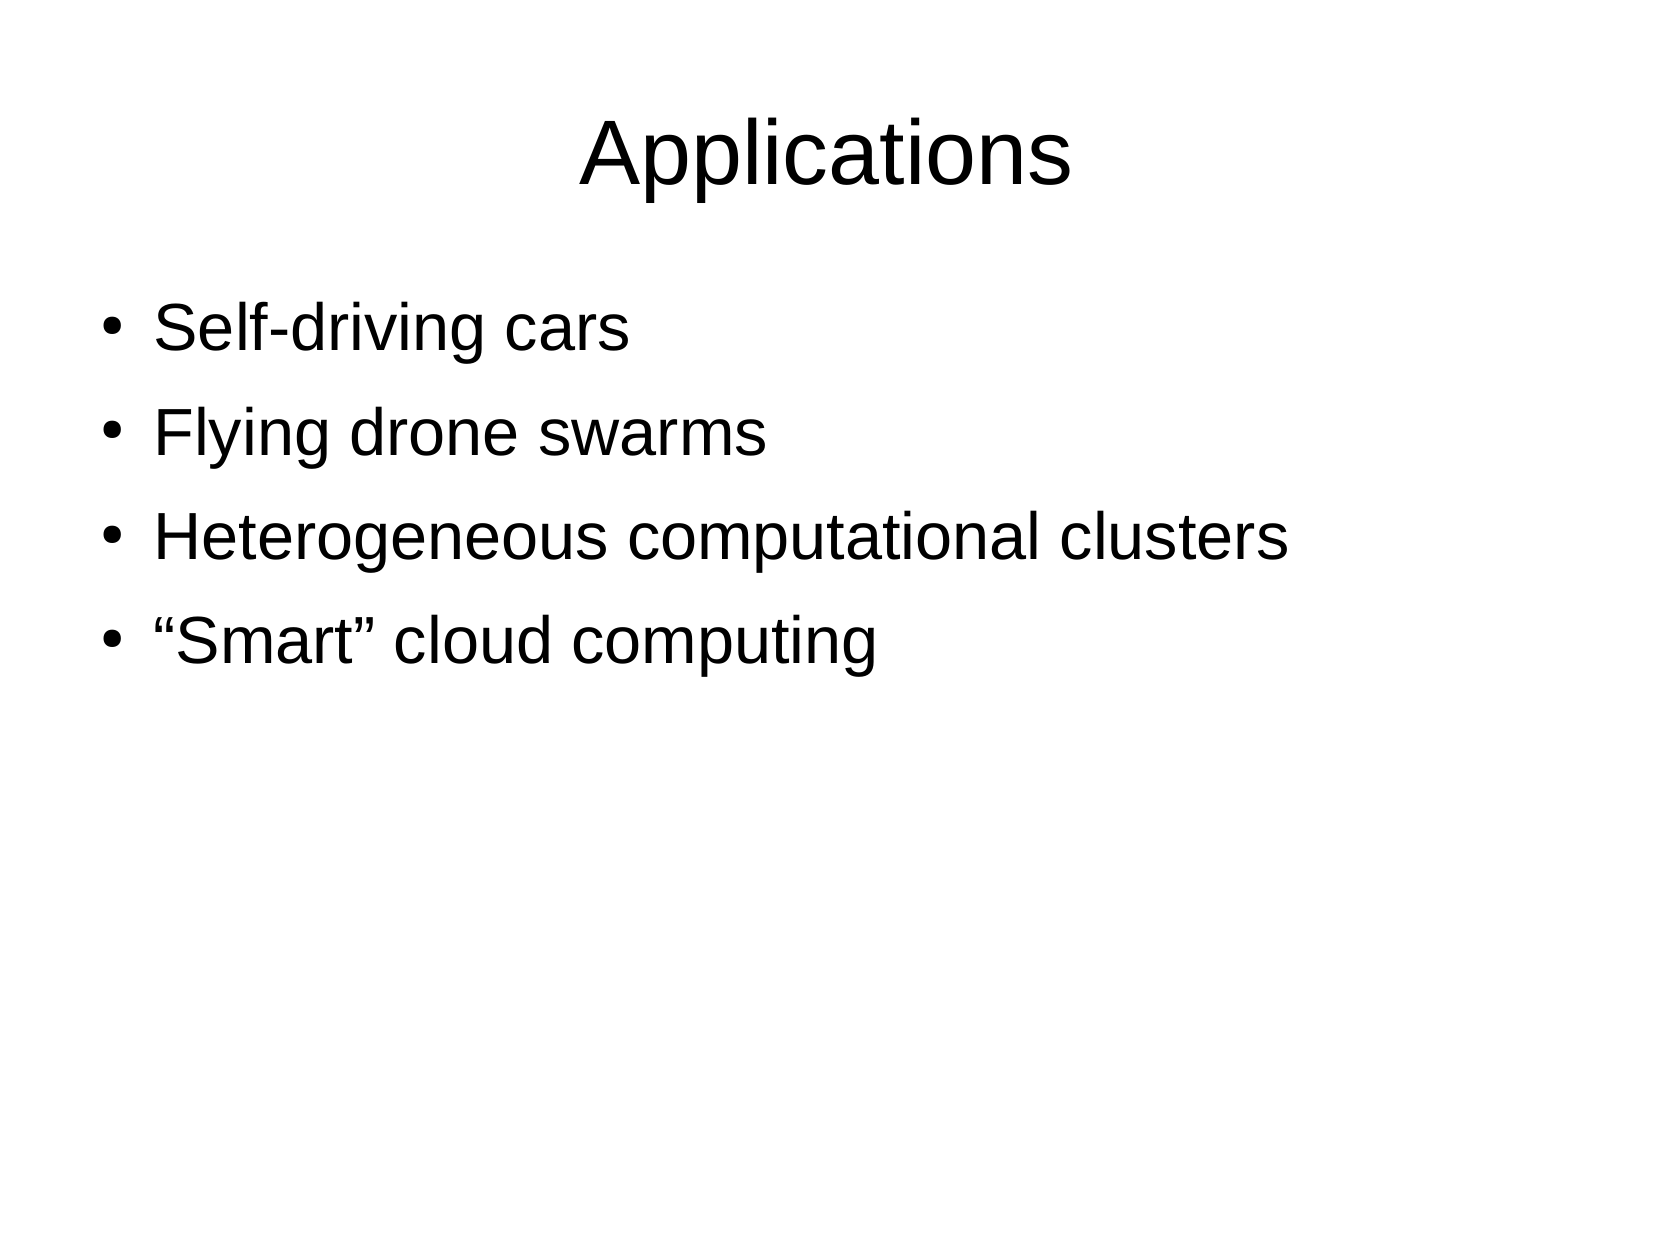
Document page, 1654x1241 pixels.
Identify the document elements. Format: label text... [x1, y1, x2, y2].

list Self-driving cars Flying drone swarms Heterogeneous computational clusters “Smart” cloud computing [82, 290, 1571, 1010]
title Applications [82, 49, 1571, 257]
